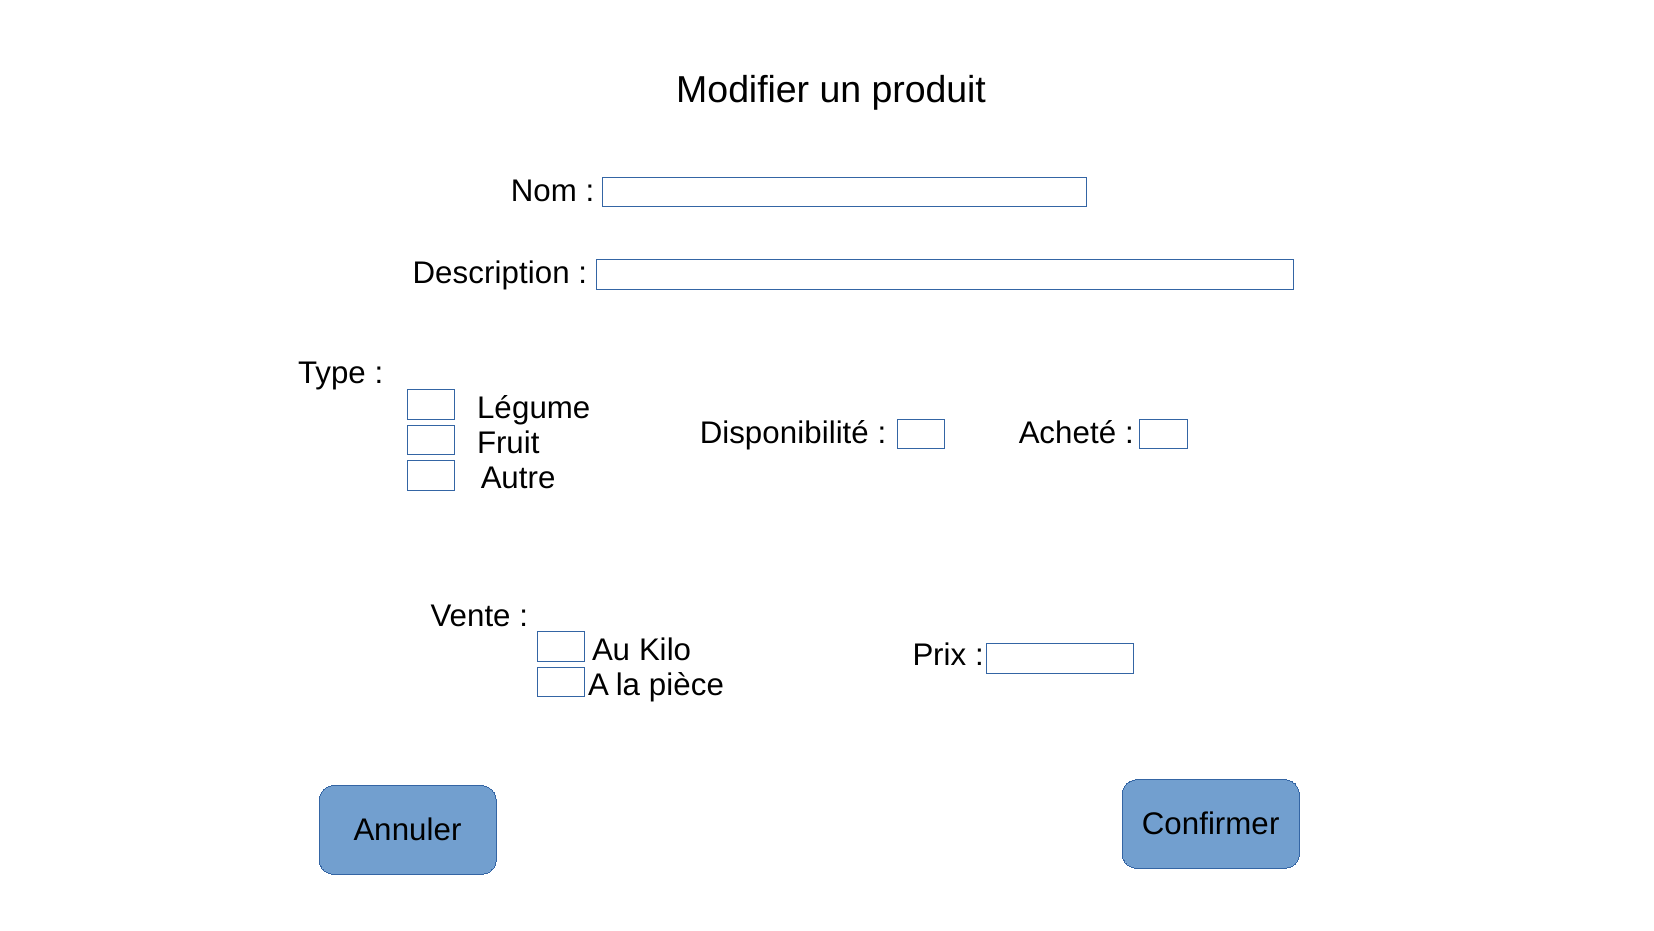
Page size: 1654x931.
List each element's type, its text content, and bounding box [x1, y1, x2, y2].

text_box Nom : [496, 165, 618, 254]
text_box [407, 425, 455, 455]
text_box Modifier un produit [661, 61, 1001, 119]
text_box [537, 667, 585, 697]
text_box [897, 419, 945, 449]
text_box [986, 643, 1134, 674]
text_box Confirmer [1122, 779, 1300, 869]
text_box [407, 389, 455, 420]
text_box [407, 460, 455, 491]
text_box [1139, 419, 1188, 449]
text_box Prix : [897, 629, 999, 680]
text_box Acheté : [1003, 407, 1221, 458]
text_box Annuler [319, 785, 497, 875]
text_box [602, 177, 1087, 207]
text_box Vente : Au Kilo A la pièce [415, 590, 898, 827]
text_box [537, 631, 585, 662]
text_box [596, 259, 1294, 290]
text_box Description : [397, 248, 603, 298]
text_box Disponibilité : [685, 407, 902, 458]
text_box Type : Légume Fruit Autre [283, 348, 697, 503]
